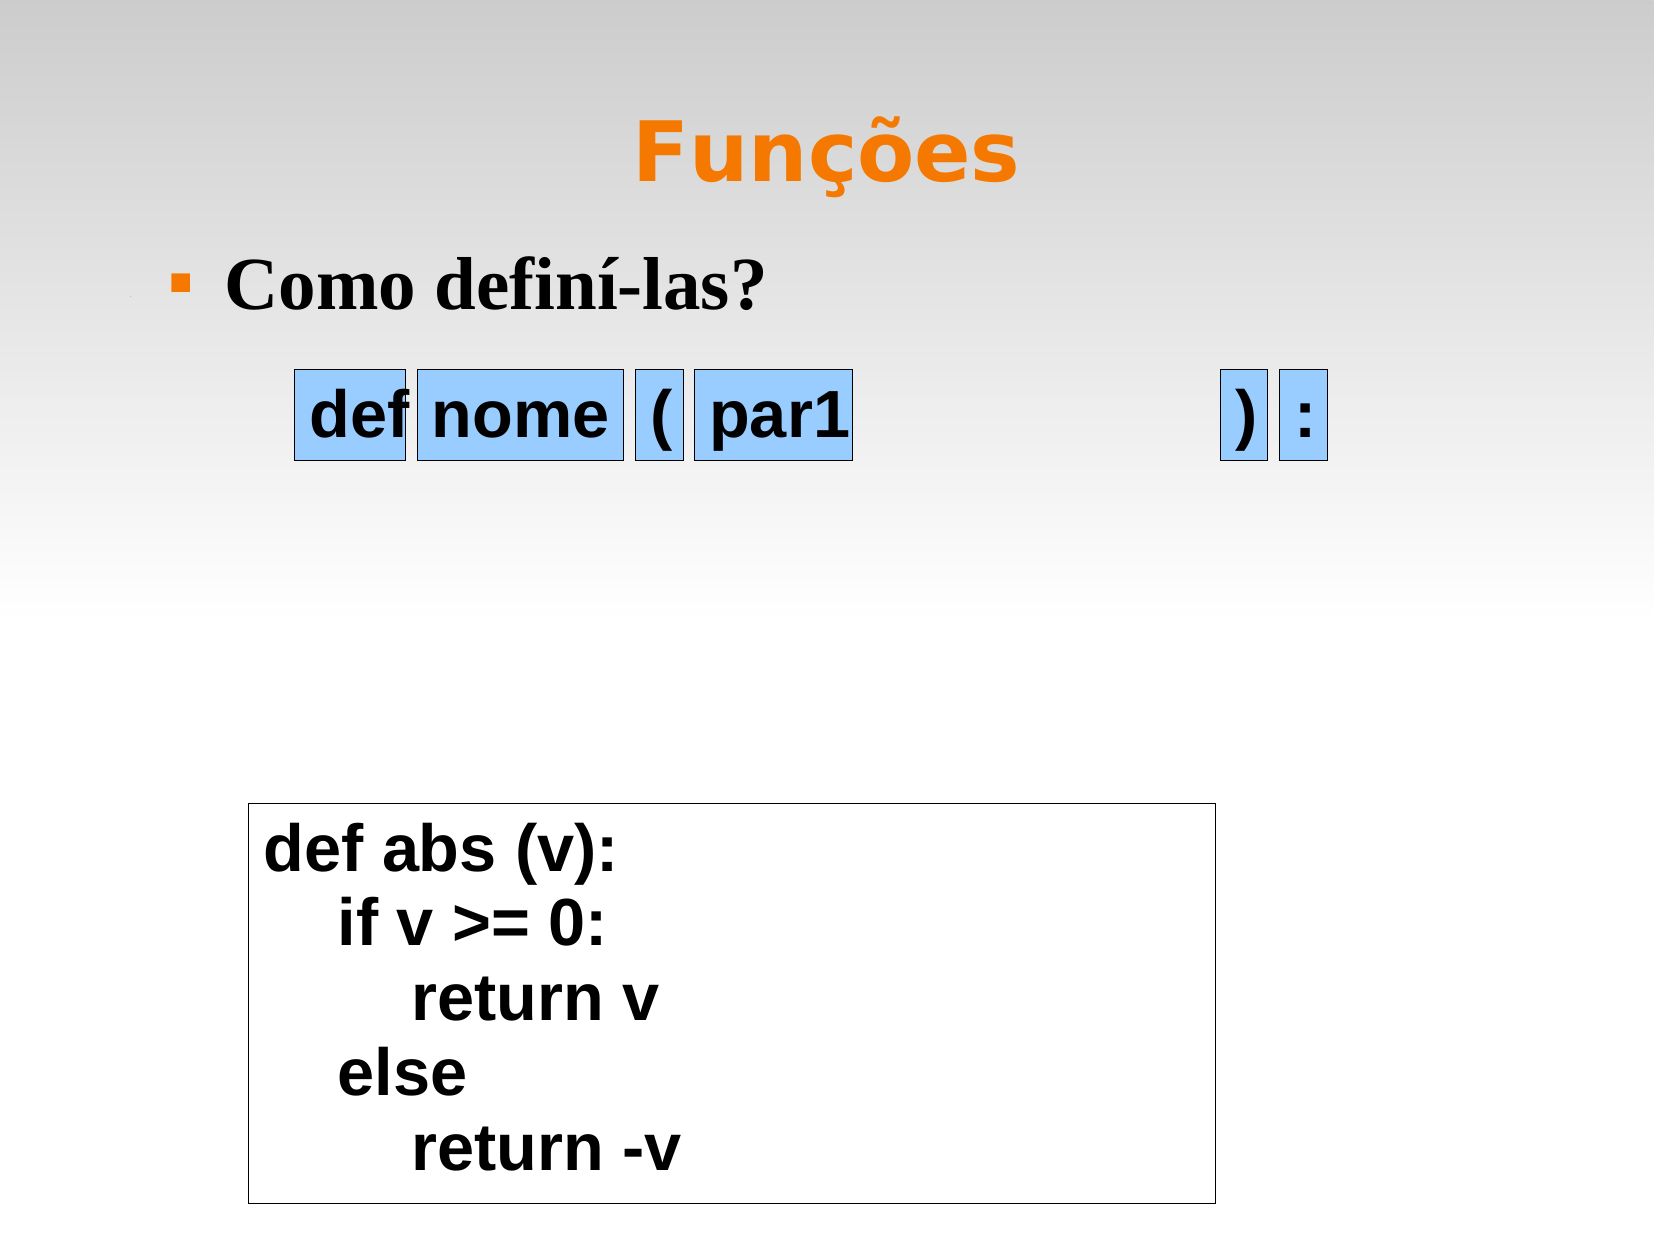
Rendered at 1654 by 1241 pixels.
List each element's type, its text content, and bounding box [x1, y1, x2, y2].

text_box nome [417, 369, 624, 461]
text_box ( [635, 369, 684, 461]
text_box def [294, 369, 406, 461]
text_box par1 [694, 369, 853, 461]
text_box : [1279, 369, 1328, 461]
text_box def abs (v): if v >= 0: return v else return -v [248, 803, 1216, 1204]
list Como definí-las? [82, 242, 1571, 1062]
title Funções [82, 49, 1571, 242]
text_box ) [1220, 369, 1268, 461]
